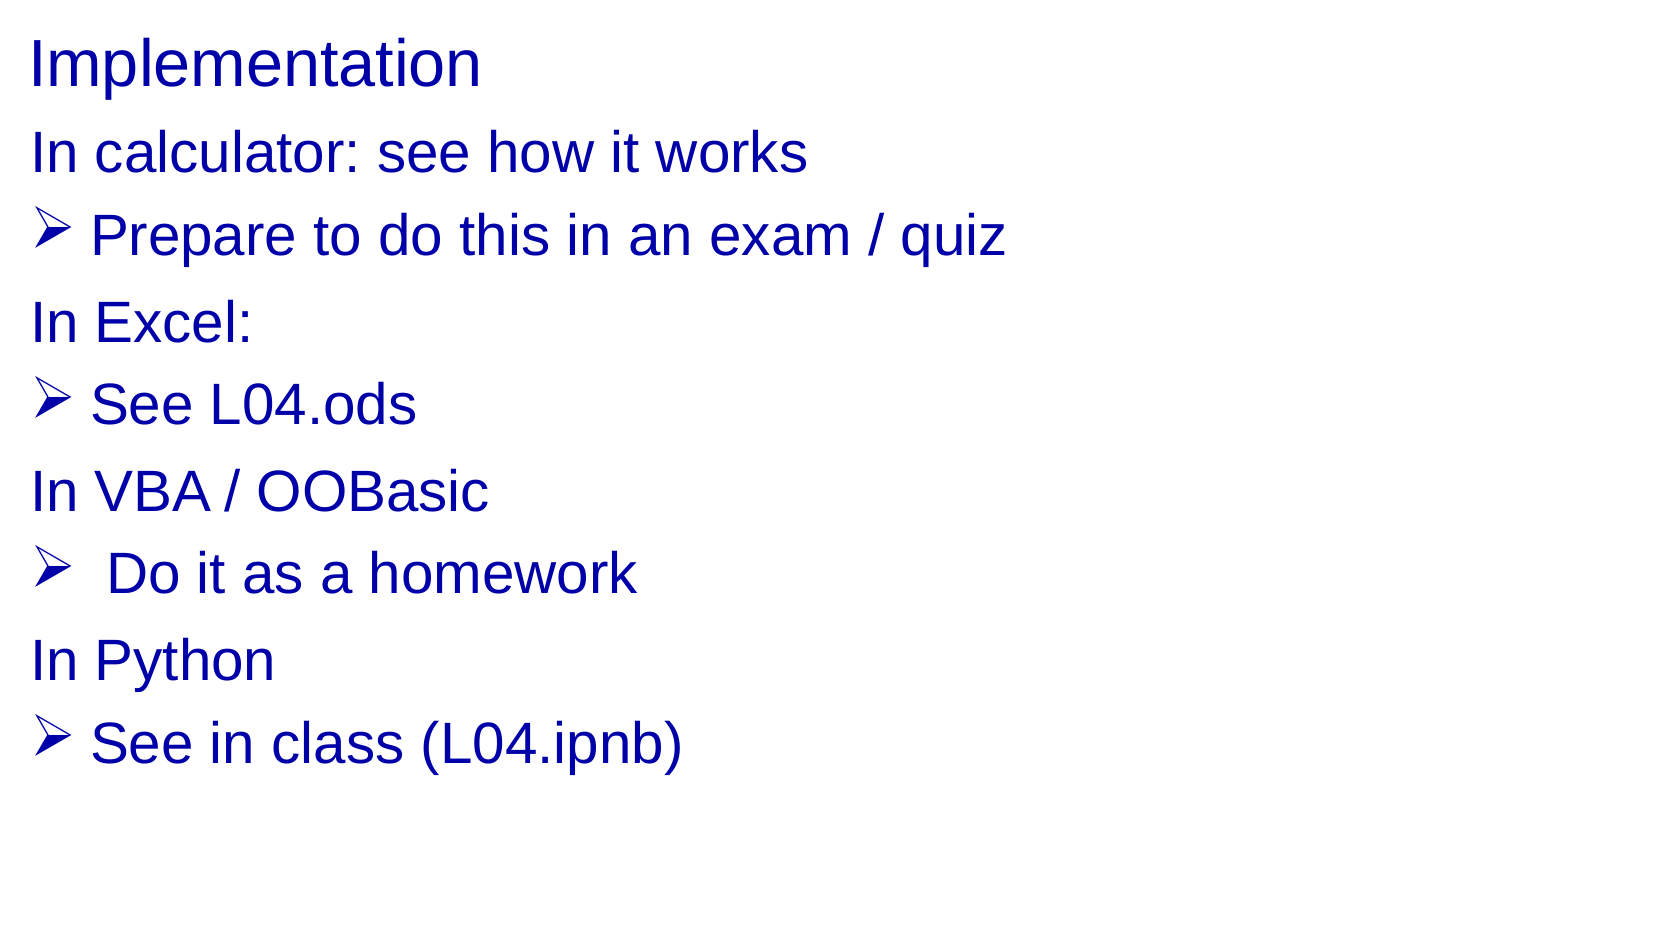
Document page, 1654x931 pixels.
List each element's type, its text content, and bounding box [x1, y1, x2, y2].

title Implementation [28, 21, 1626, 106]
list In calculator: see how it works Prepare to do this in an exam / quiz In Excel: See L04.ods In VBA / OOBasic Do it as a homework In Python See in class (L04.ipnb) [30, 120, 1645, 916]
